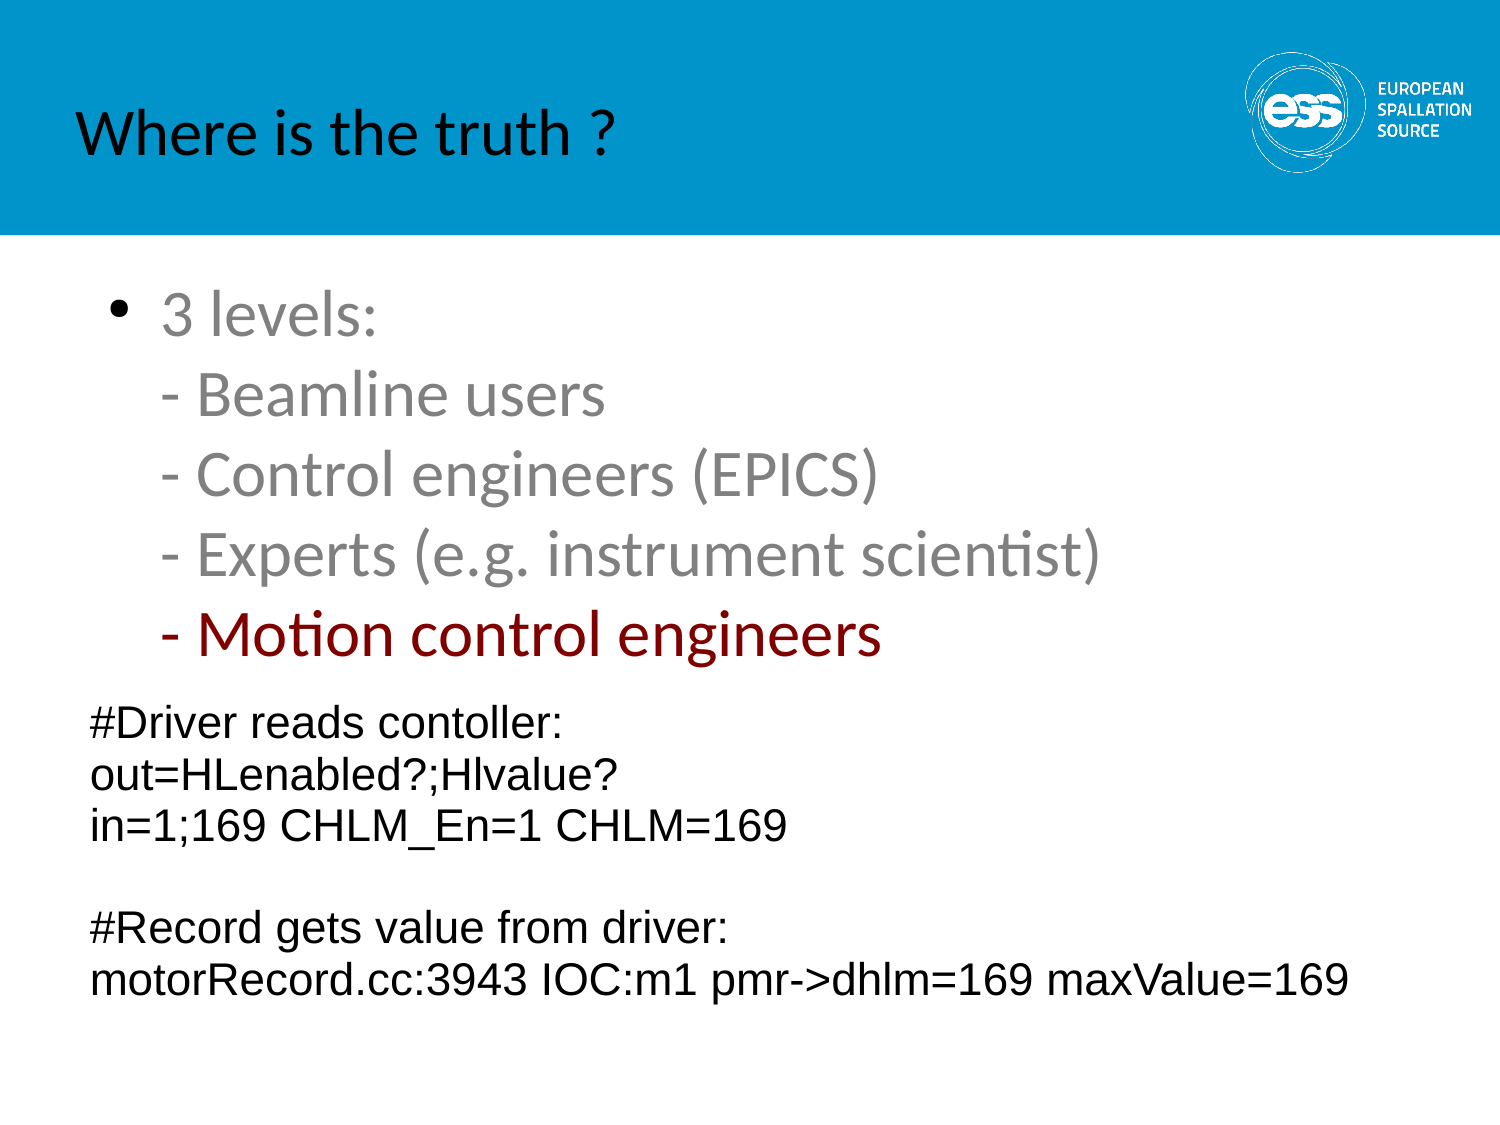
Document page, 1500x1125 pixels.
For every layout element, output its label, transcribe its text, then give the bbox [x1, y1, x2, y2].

title Where is the truth ? [75, 45, 1247, 233]
picture [1454, 83, 1458, 94]
picture [1436, 104, 1444, 115]
picture [1400, 83, 1407, 94]
picture [1389, 104, 1393, 115]
picture [1443, 86, 1450, 93]
picture [1432, 125, 1438, 136]
text_box #Driver reads contoller: out=HLenabled?;Hlvalue? in=1;169 CHLM_En=1 CHLM=169 #Record gets value from driver: motorRecord.cc:3943 IOC:m1 pmr->dhlm=169 maxValue=169 [75, 690, 1426, 1058]
picture [1422, 125, 1428, 134]
picture [1264, 94, 1342, 127]
picture [1418, 104, 1423, 115]
picture [1379, 83, 1385, 94]
list 3 levels: - Beamline users - Control engineers (EPICS) - Experts (e.g. instrument scientist) - Motion control engineers [75, 262, 1426, 690]
picture [1398, 109, 1406, 115]
picture [1423, 83, 1430, 94]
picture [1409, 104, 1415, 115]
